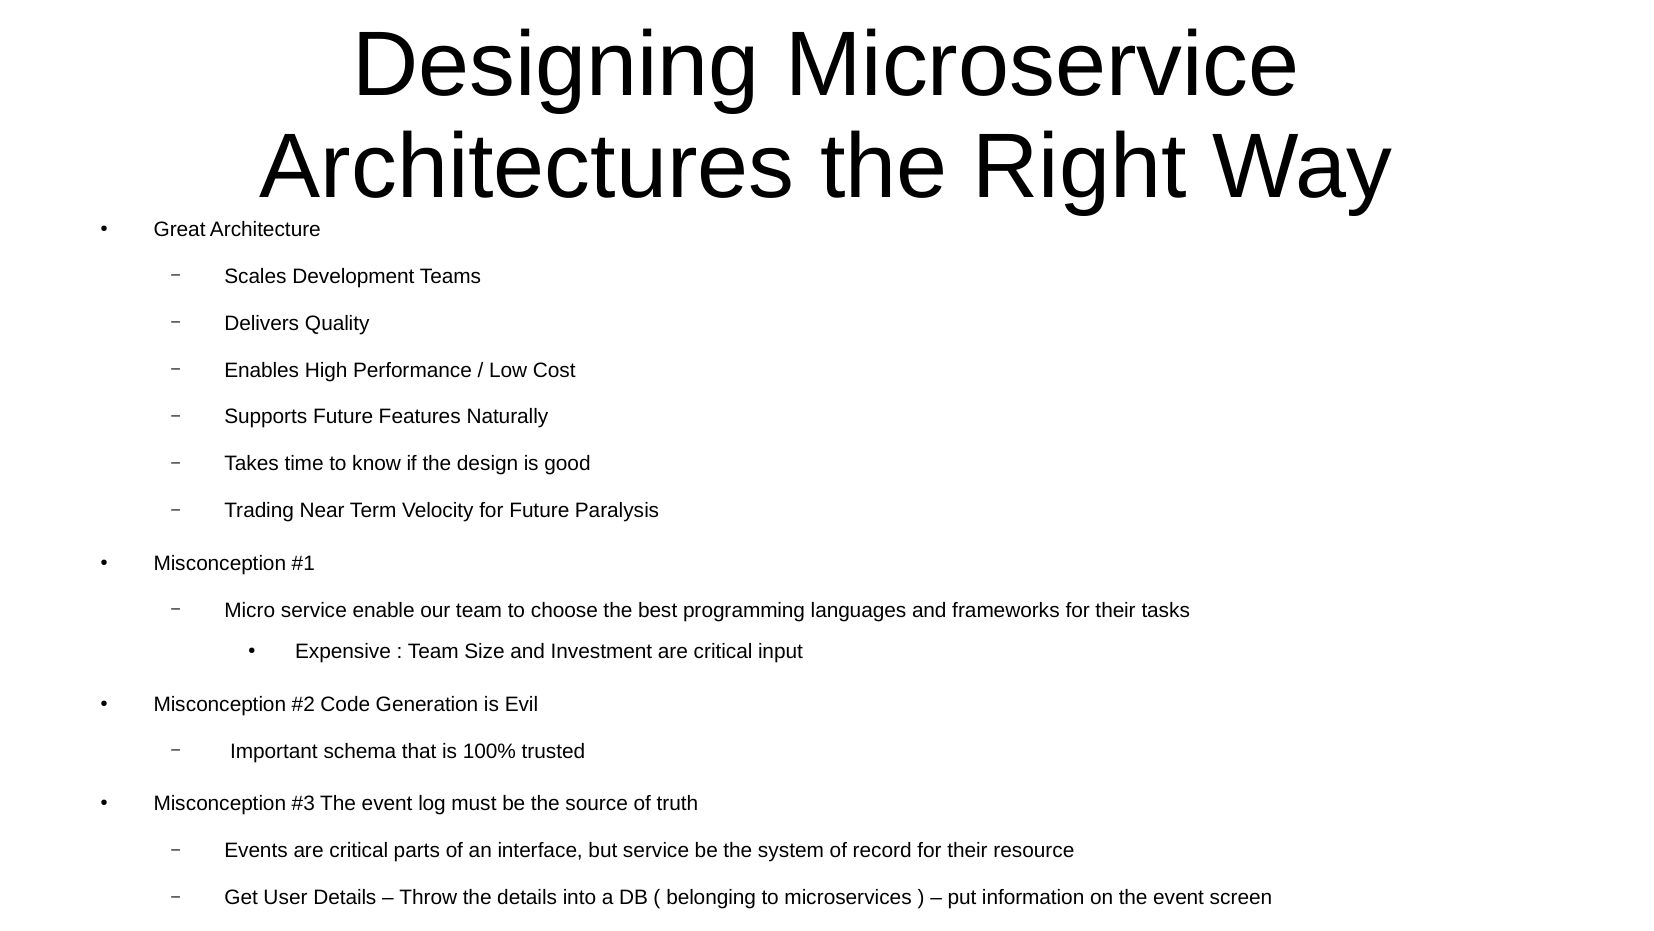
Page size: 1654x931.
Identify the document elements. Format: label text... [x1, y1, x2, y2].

list Great Architecture Scales Development Teams Delivers Quality Enables High Performance / Low Cost Supports Future Features Naturally Takes time to know if the design is good Trading Near Term Velocity for Future Paralysis Misconception #1 Micro service enable our team to choose the best programming languages and frameworks for their tasks Expensive : Team Size and Investment are critical input Misconception #2 Code Generation is Evil Important schema that is 100% trusted Misconception #3 The event log must be the source of truth Events are critical parts of an interface, but service be the system of record for their resource Get User Details – Throw the details into a DB ( belonging to microservices ) – put information on the event screen [82, 217, 1621, 916]
title Designing Microservice Architectures the Right Way [82, 12, 1571, 217]
